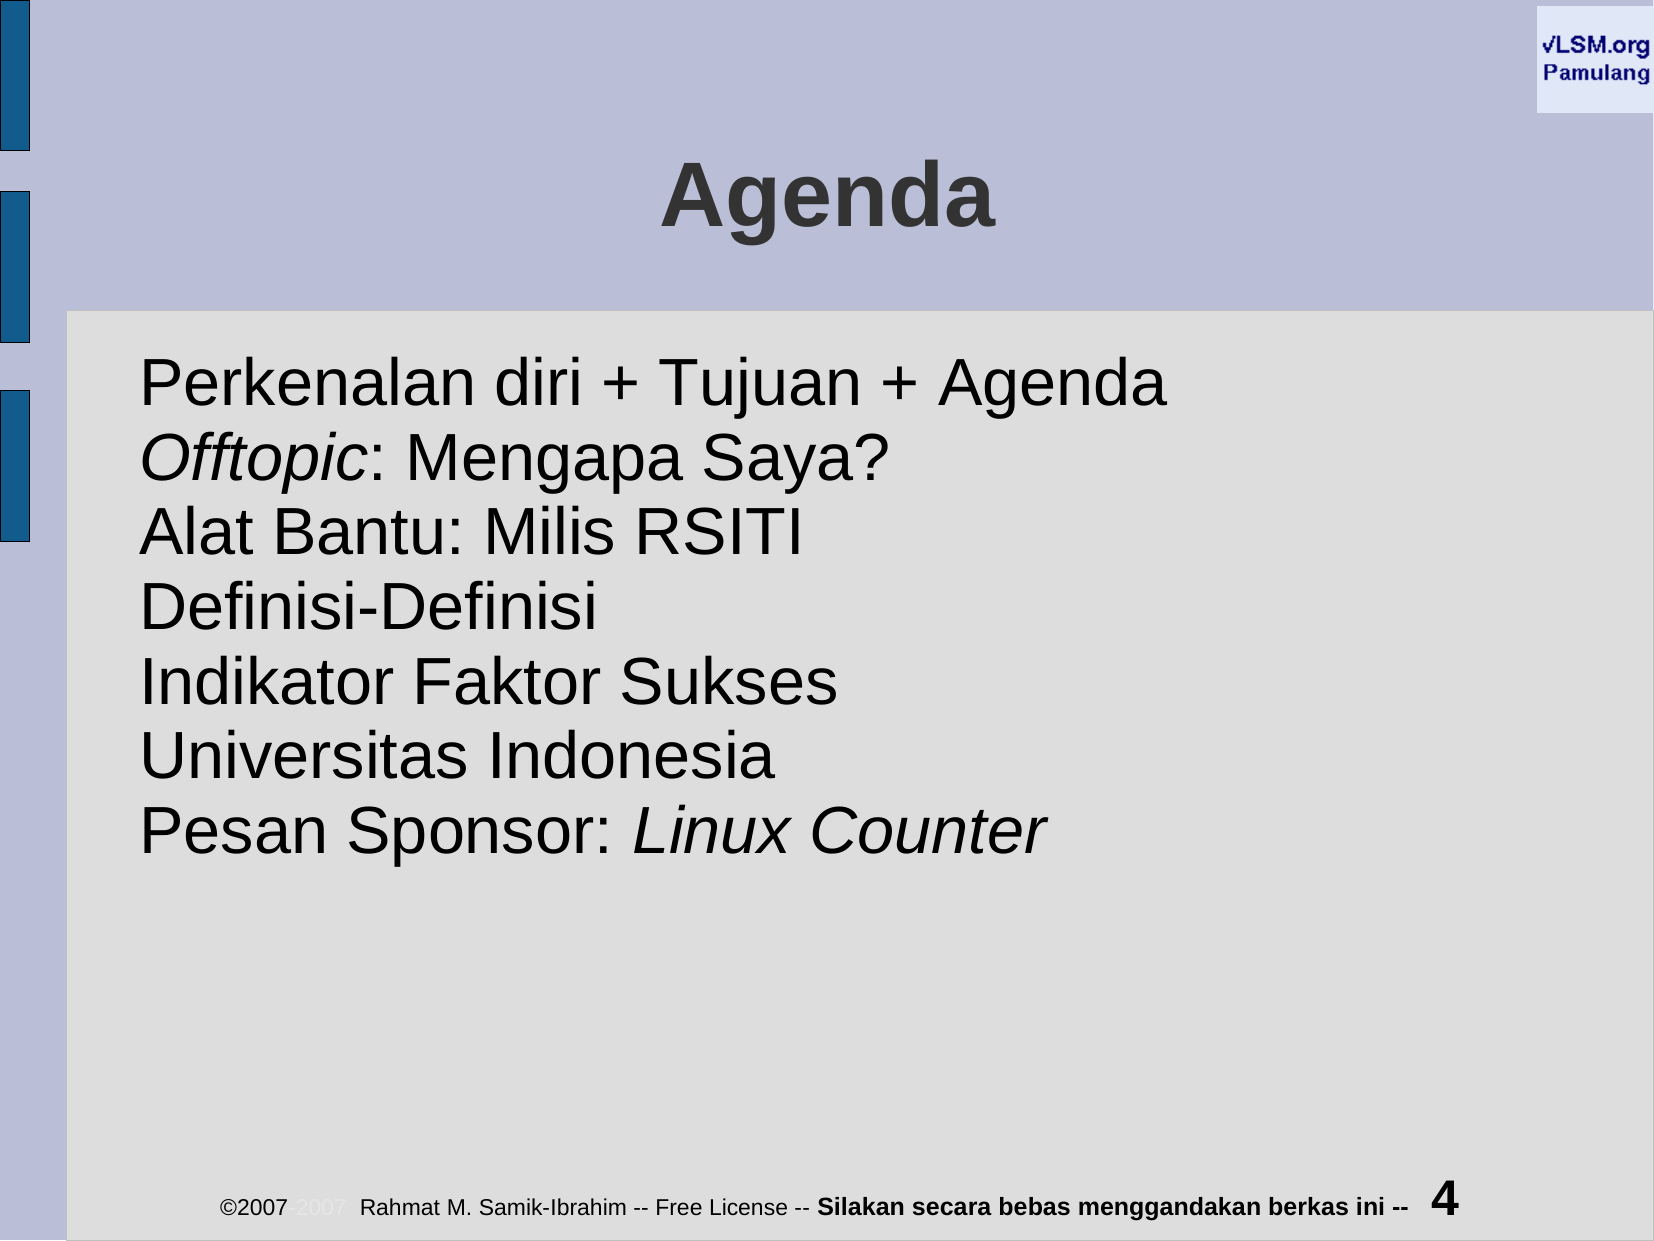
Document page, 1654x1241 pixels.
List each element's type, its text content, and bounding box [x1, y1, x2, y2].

picture [1537, 6, 1654, 113]
list Perkenalan diri + Tujuan + Agenda Offtopic: Mengapa Saya? Alat Bantu: Milis RSITI Definisi-Definisi Indikator Faktor Sukses Universitas Indonesia Pesan Sponsor: Linux Counter [121, 344, 1534, 1112]
title Agenda [121, 98, 1534, 291]
